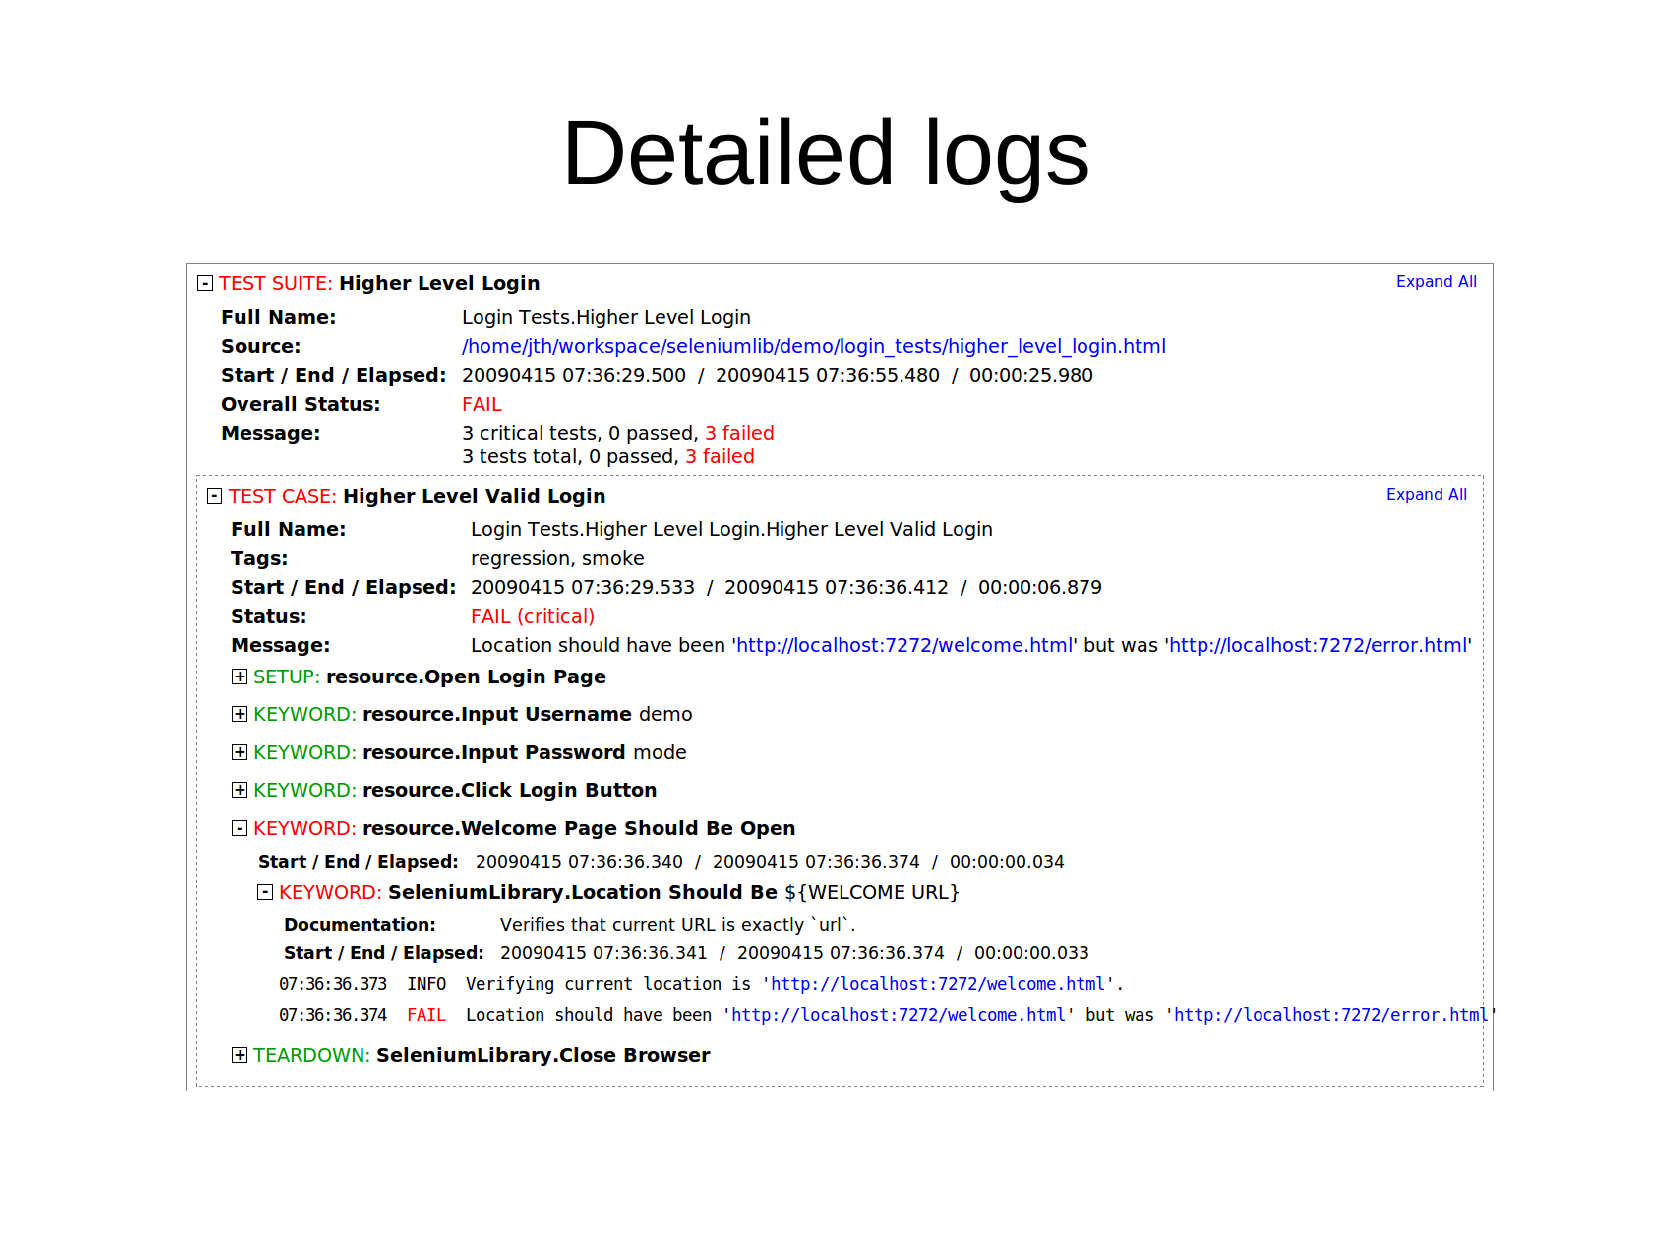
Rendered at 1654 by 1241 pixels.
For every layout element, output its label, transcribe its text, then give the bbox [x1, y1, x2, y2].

picture [182, 262, 1501, 1091]
title Detailed logs [82, 49, 1571, 257]
